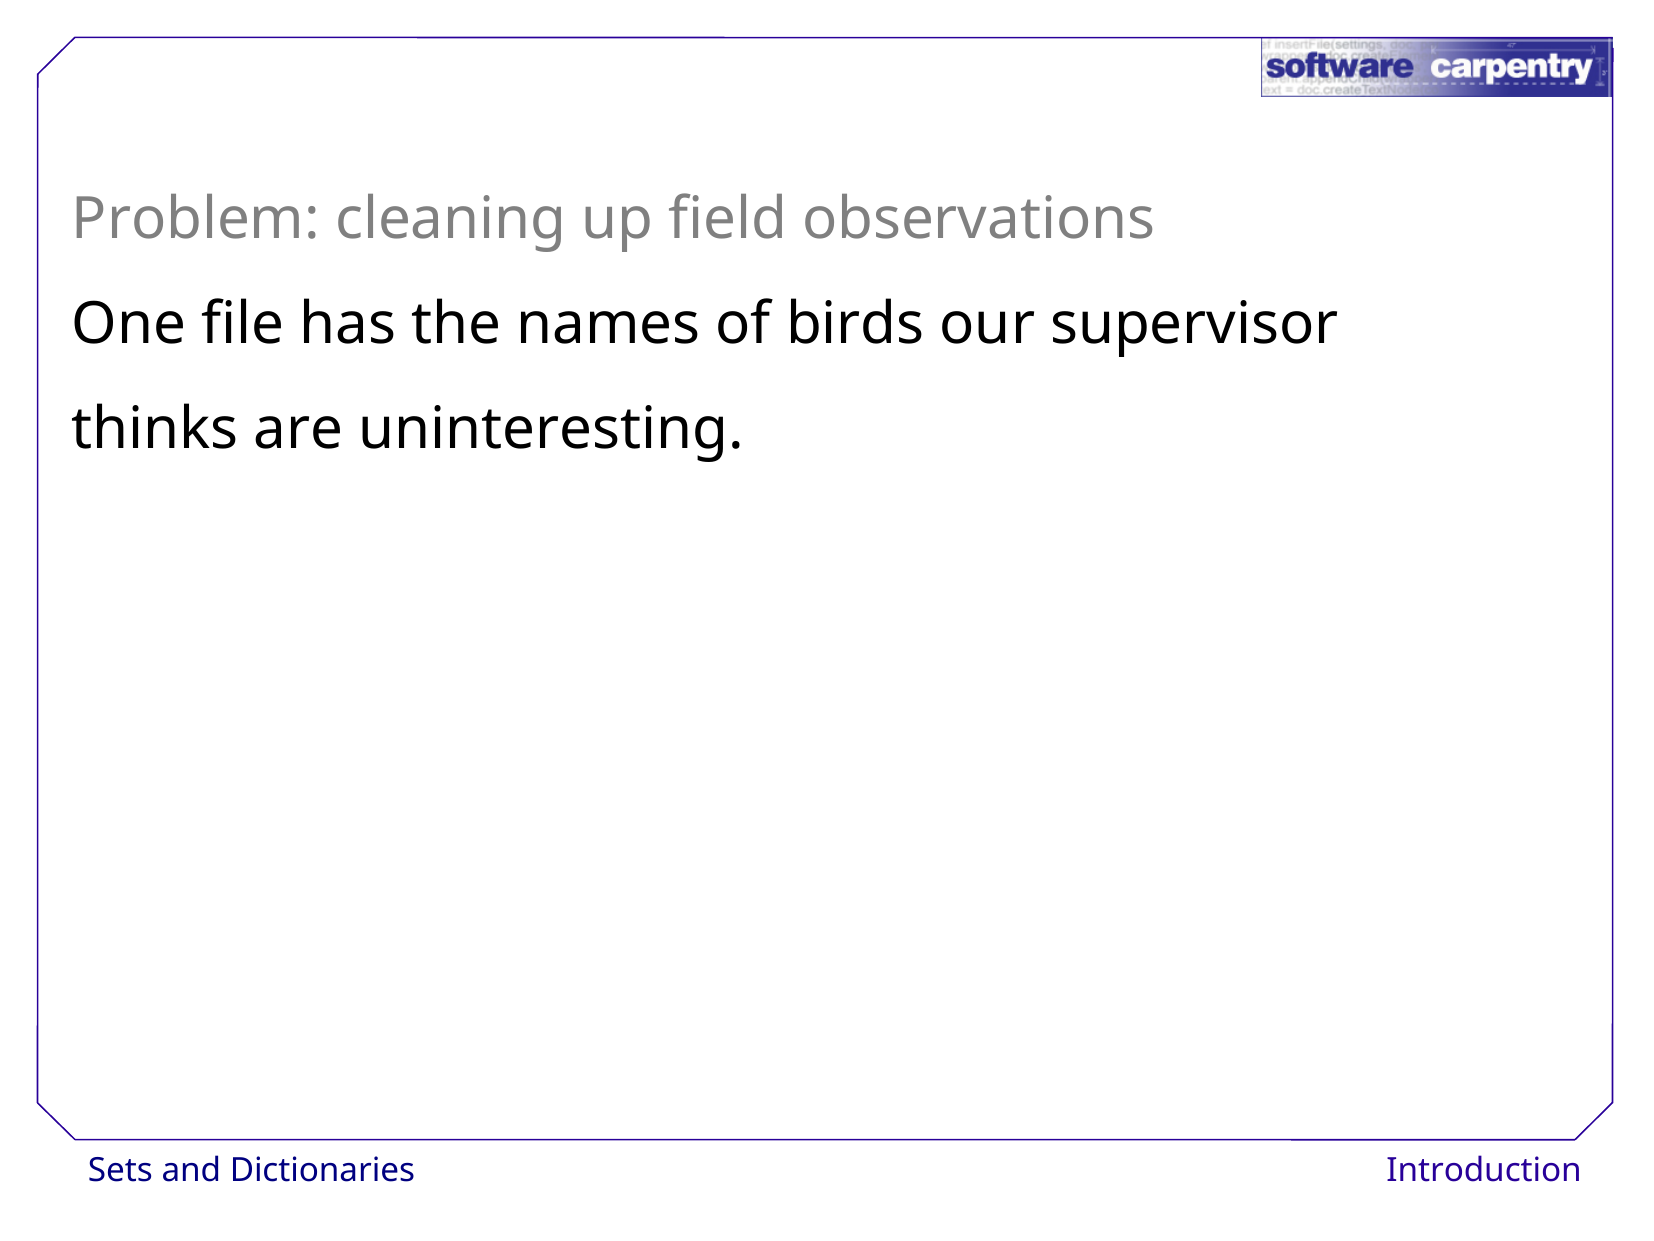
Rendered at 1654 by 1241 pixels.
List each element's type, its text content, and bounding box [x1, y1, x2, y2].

picture [1261, 39, 1613, 97]
text_box Problem: cleaning up field observations One file has the names of birds our supervisor thinks are uninteresting. [57, 138, 1504, 469]
